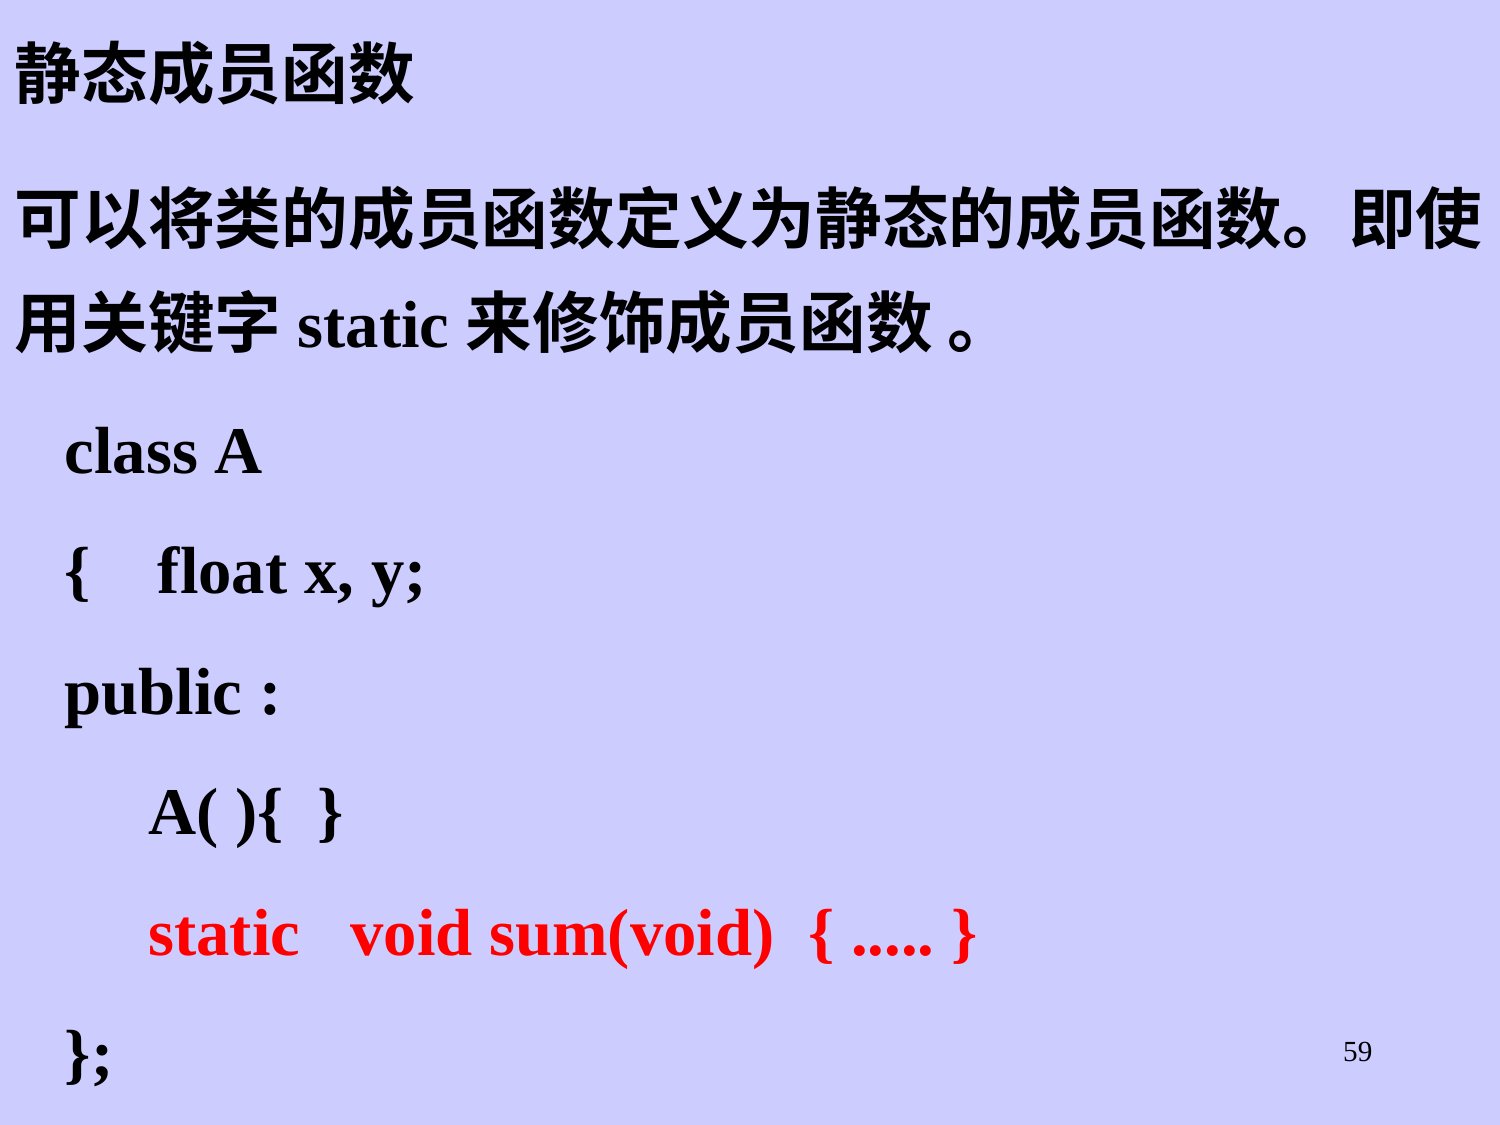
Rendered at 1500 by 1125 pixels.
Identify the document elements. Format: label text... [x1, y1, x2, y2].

text_box <编号> [1074, 1025, 1388, 1101]
text_box class A { float x, y; public : A( ){ } static void sum(void) { ..... } }; [50, 374, 1163, 1098]
text_box 静态成员函数 可以将类的成员函数定义为静态的成员函数。即使用关键字static来修饰成员函数 。 [0, 0, 1500, 369]
